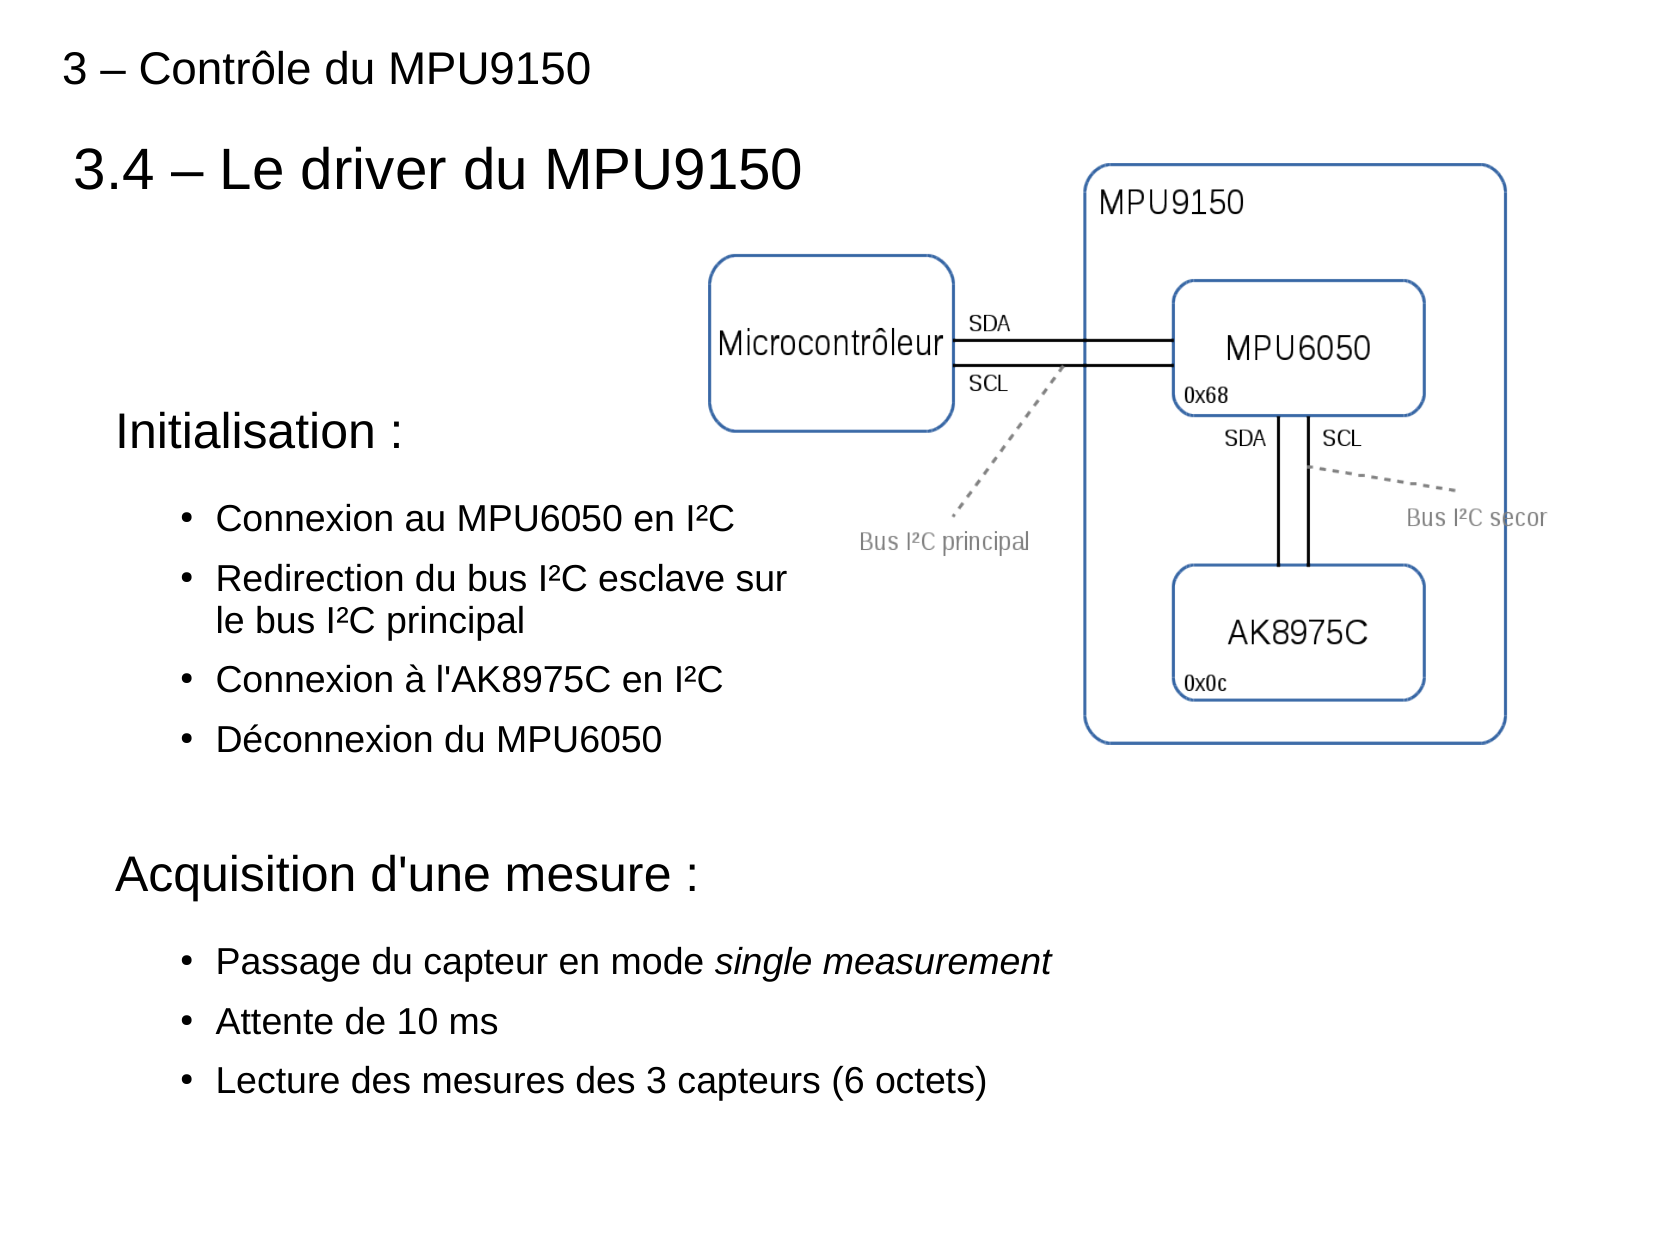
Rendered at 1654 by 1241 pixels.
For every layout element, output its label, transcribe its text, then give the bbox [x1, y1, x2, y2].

text_box Connexion au MPU6050 en I²C Redirection du bus I²C esclave sur le bus I²C principal Connexion à l'AK8975C en I²C Déconnexion du MPU6050 [165, 490, 815, 769]
text_box Acquisition d'une mesure : [100, 838, 716, 910]
text_box Initialisation : [100, 395, 419, 467]
text_box 3 – Contrôle du MPU9150 [47, 35, 607, 102]
picture [708, 163, 1548, 745]
text_box Passage du capteur en mode single measurement Attente de 10 ms Lecture des mesures des 3 capteurs (6 octets) [165, 933, 1066, 1110]
text_box 3.4 – Le driver du MPU9150 [59, 129, 1067, 210]
